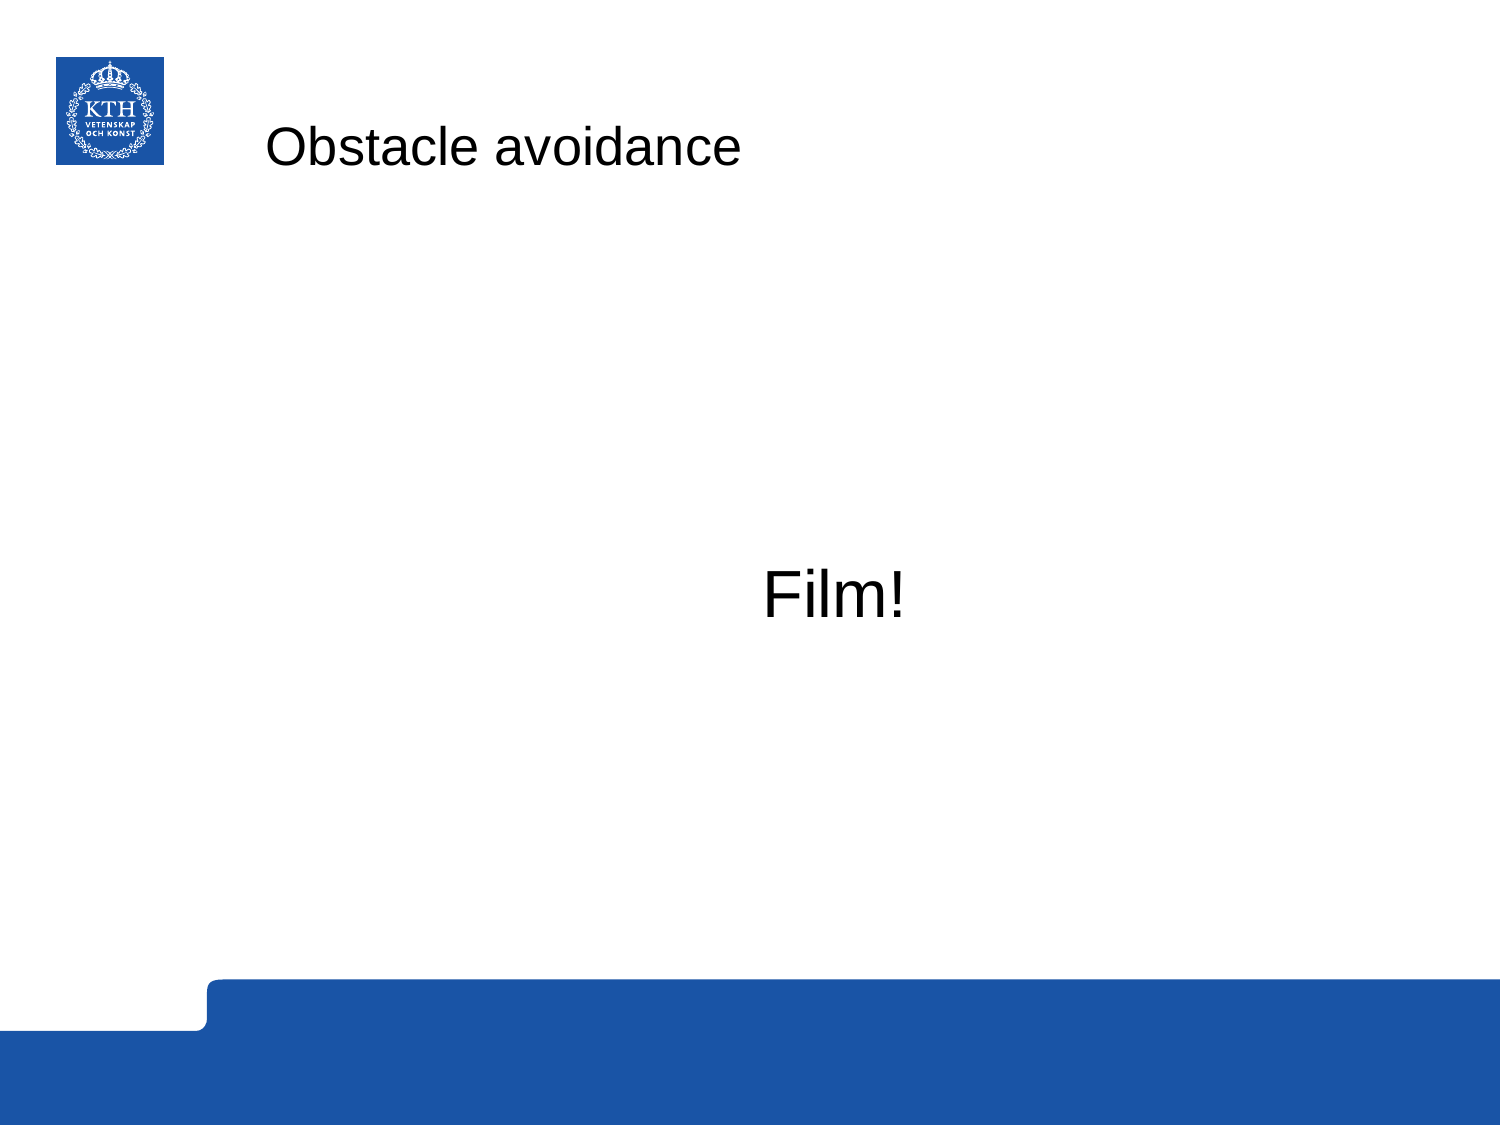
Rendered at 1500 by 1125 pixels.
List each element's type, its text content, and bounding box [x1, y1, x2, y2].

title Obstacle avoidance [265, 66, 1404, 176]
text_box Film! [265, 259, 1404, 929]
